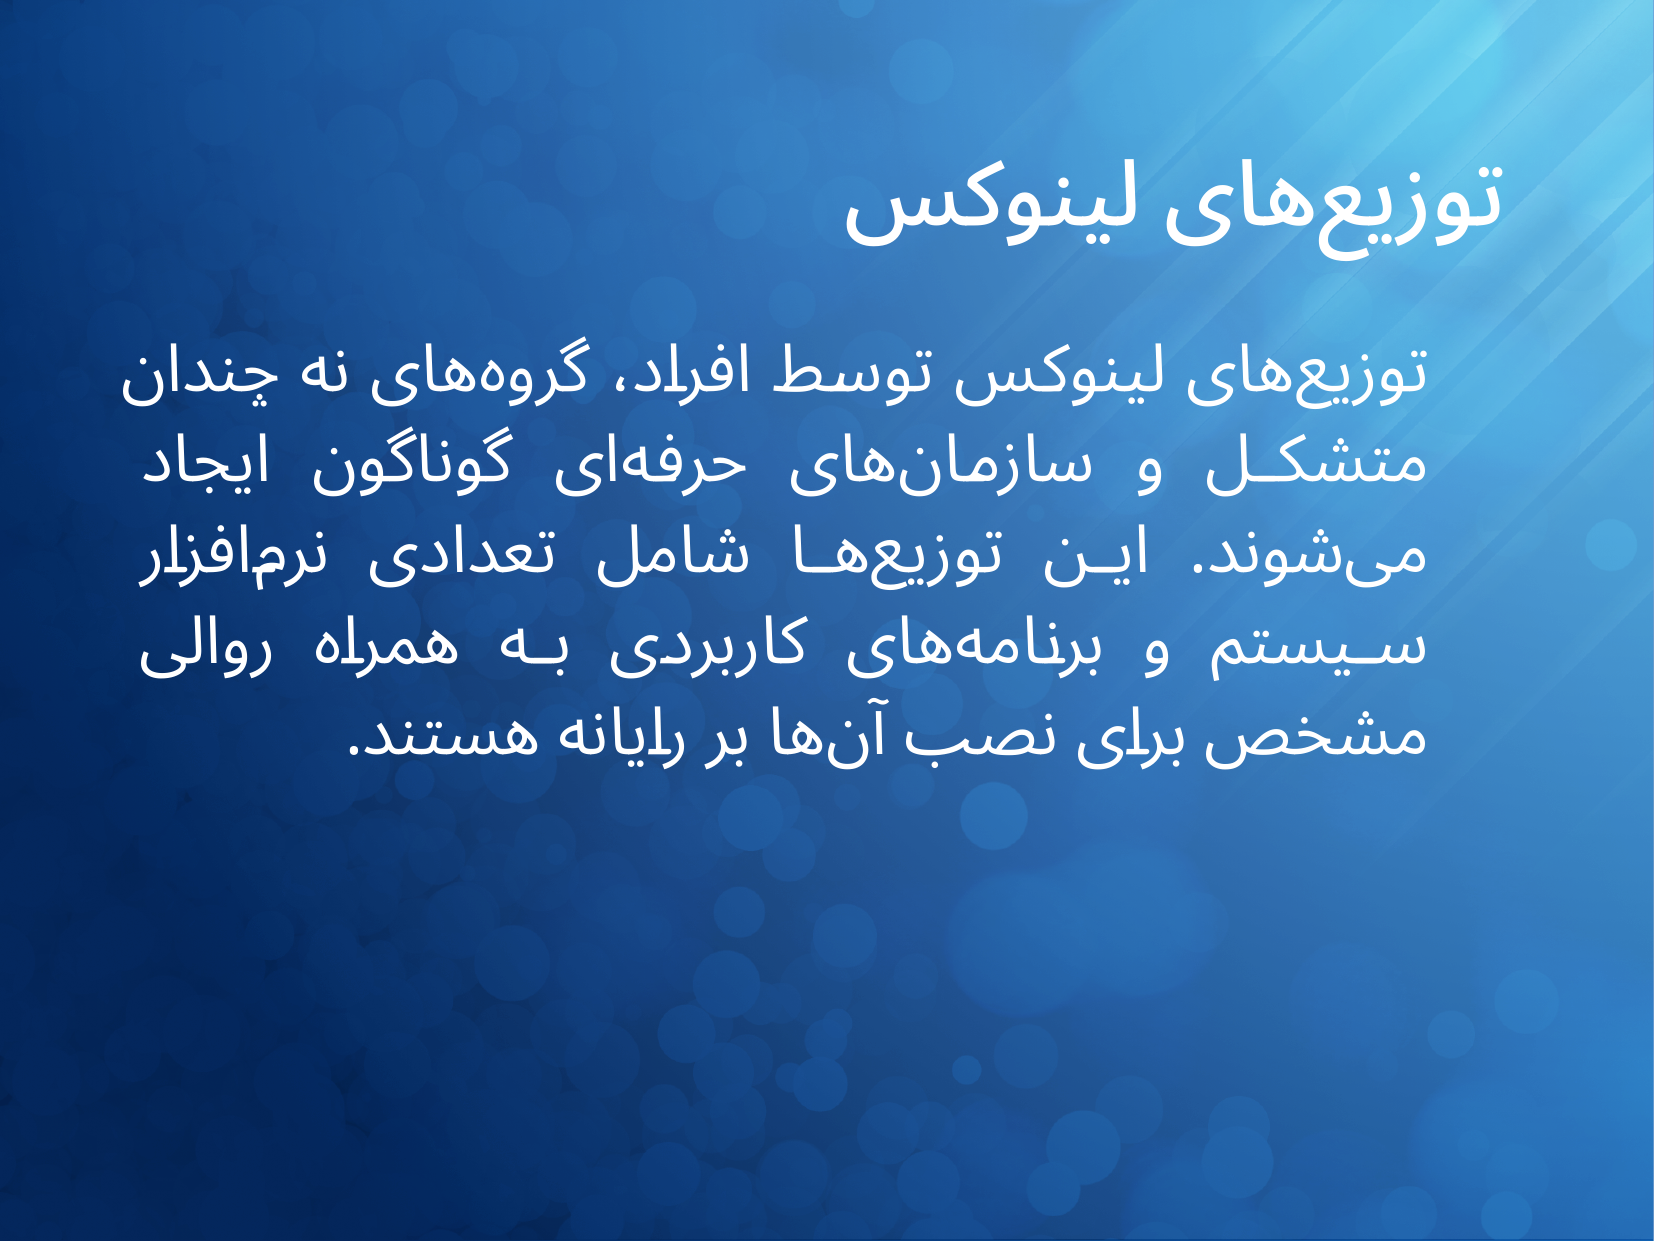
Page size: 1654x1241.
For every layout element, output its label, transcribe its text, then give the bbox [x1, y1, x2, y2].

title توزیع‌های لینوکس [118, 99, 1506, 294]
list توزیع‌های لینوکس توسط افراد، گروه‌های نه چندان متشکل و سازمان‌های حرفه‌ای گوناگون ایجاد می‌شوند. این توزیع‌ها شامل تعدادی نرم‌افزار سیستم و برنامه‌های کاربردی به همراه روالی مشخص برای نصب آن‌ها بر رایانه هستند. [118, 319, 1501, 1133]
picture [0, 0, 1654, 1241]
